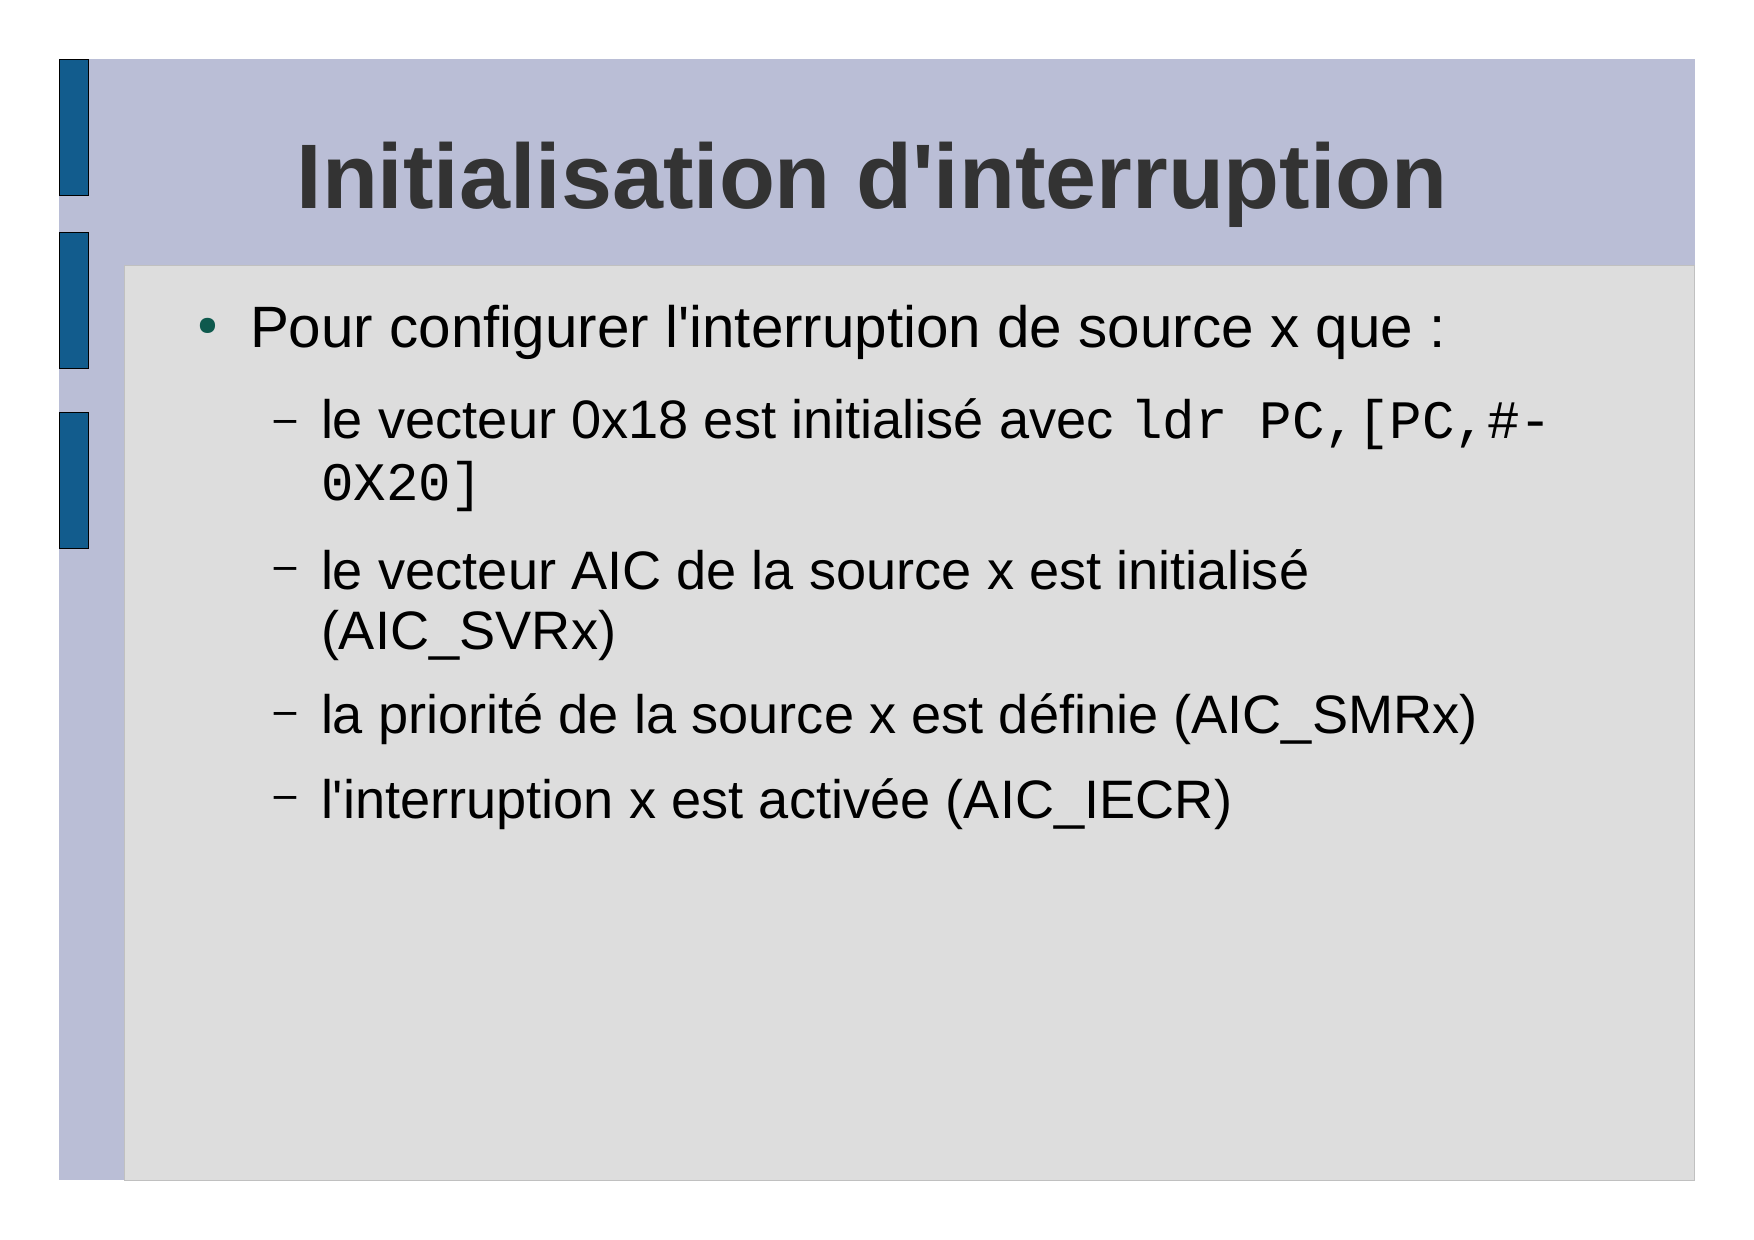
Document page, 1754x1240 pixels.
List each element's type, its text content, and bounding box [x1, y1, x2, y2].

list Pour configurer l'interruption de source x que : le vecteur 0x18 est initialisé avec ldr PC,[PC,#-0X20] le vecteur AIC de la source x est initialisé (AIC_SVRx) la priorité de la source x est définie (AIC_SMRx) l'interruption x est activée (AIC_IECR) [179, 295, 1577, 1093]
title Initialisation d'interruption [118, 88, 1654, 266]
